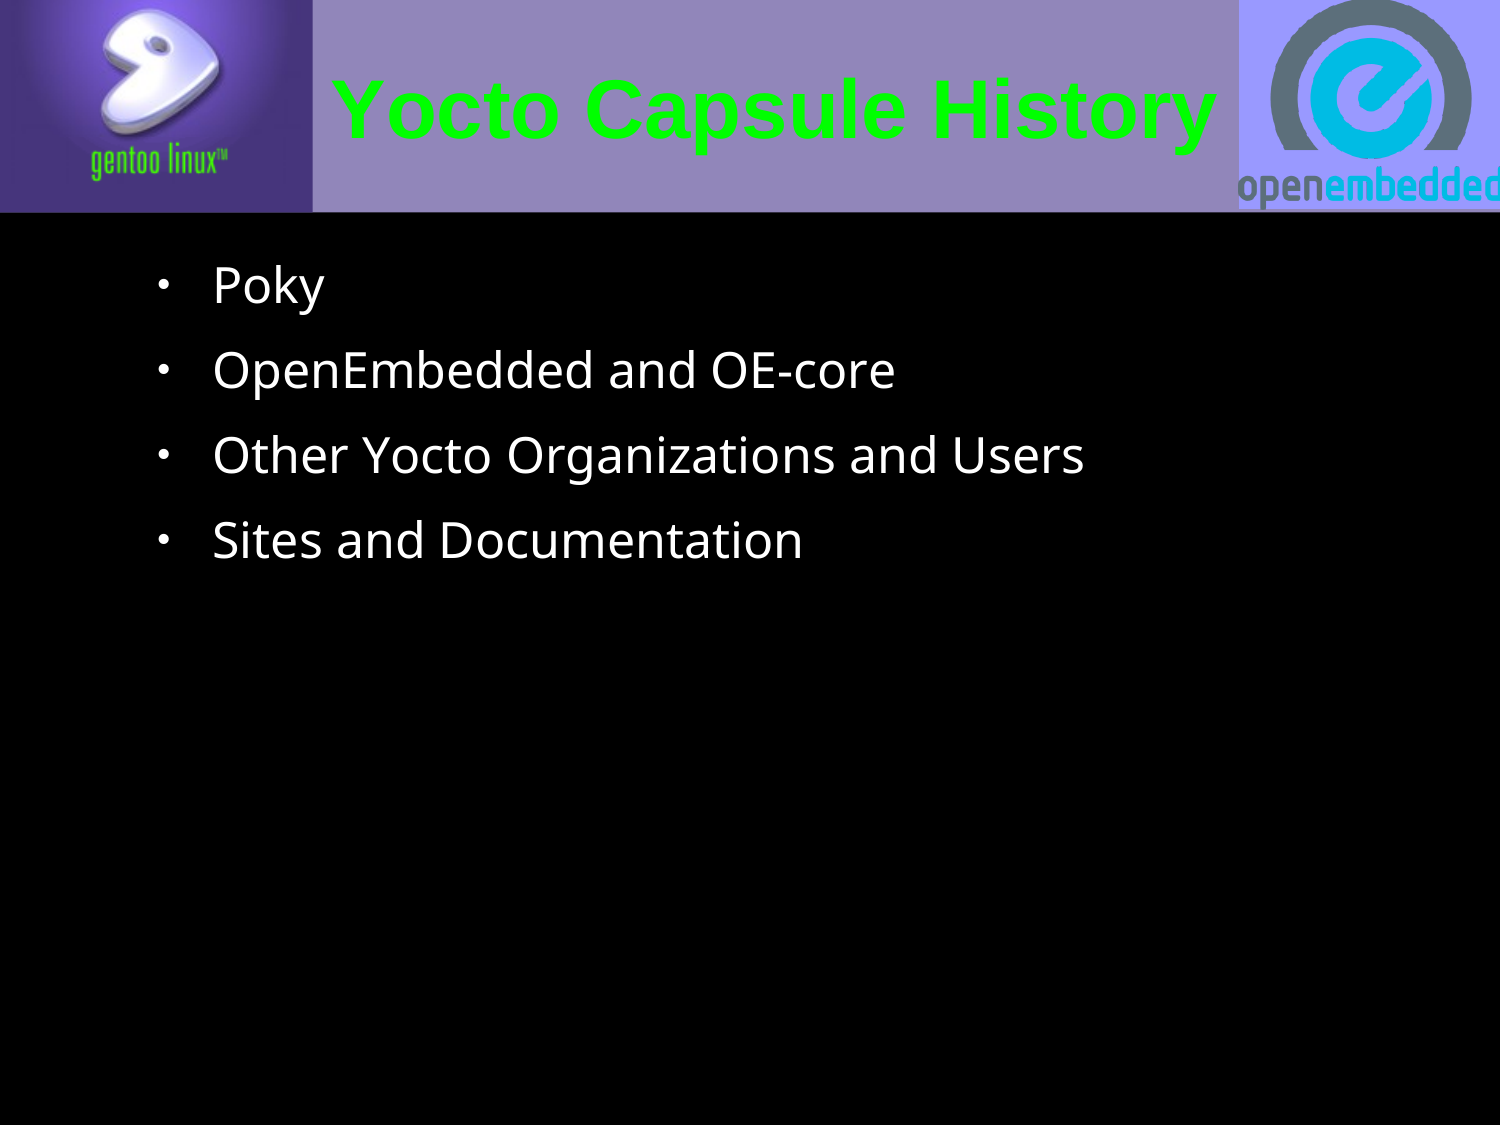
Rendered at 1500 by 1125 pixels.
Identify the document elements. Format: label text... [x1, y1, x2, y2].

picture [1238, 0, 1500, 210]
list Poky OpenEmbedded and OE-core Other Yocto Organizations and Users Sites and Documentation [99, 249, 1388, 903]
title Yocto Capsule History [319, 12, 1230, 201]
picture [0, 0, 302, 184]
